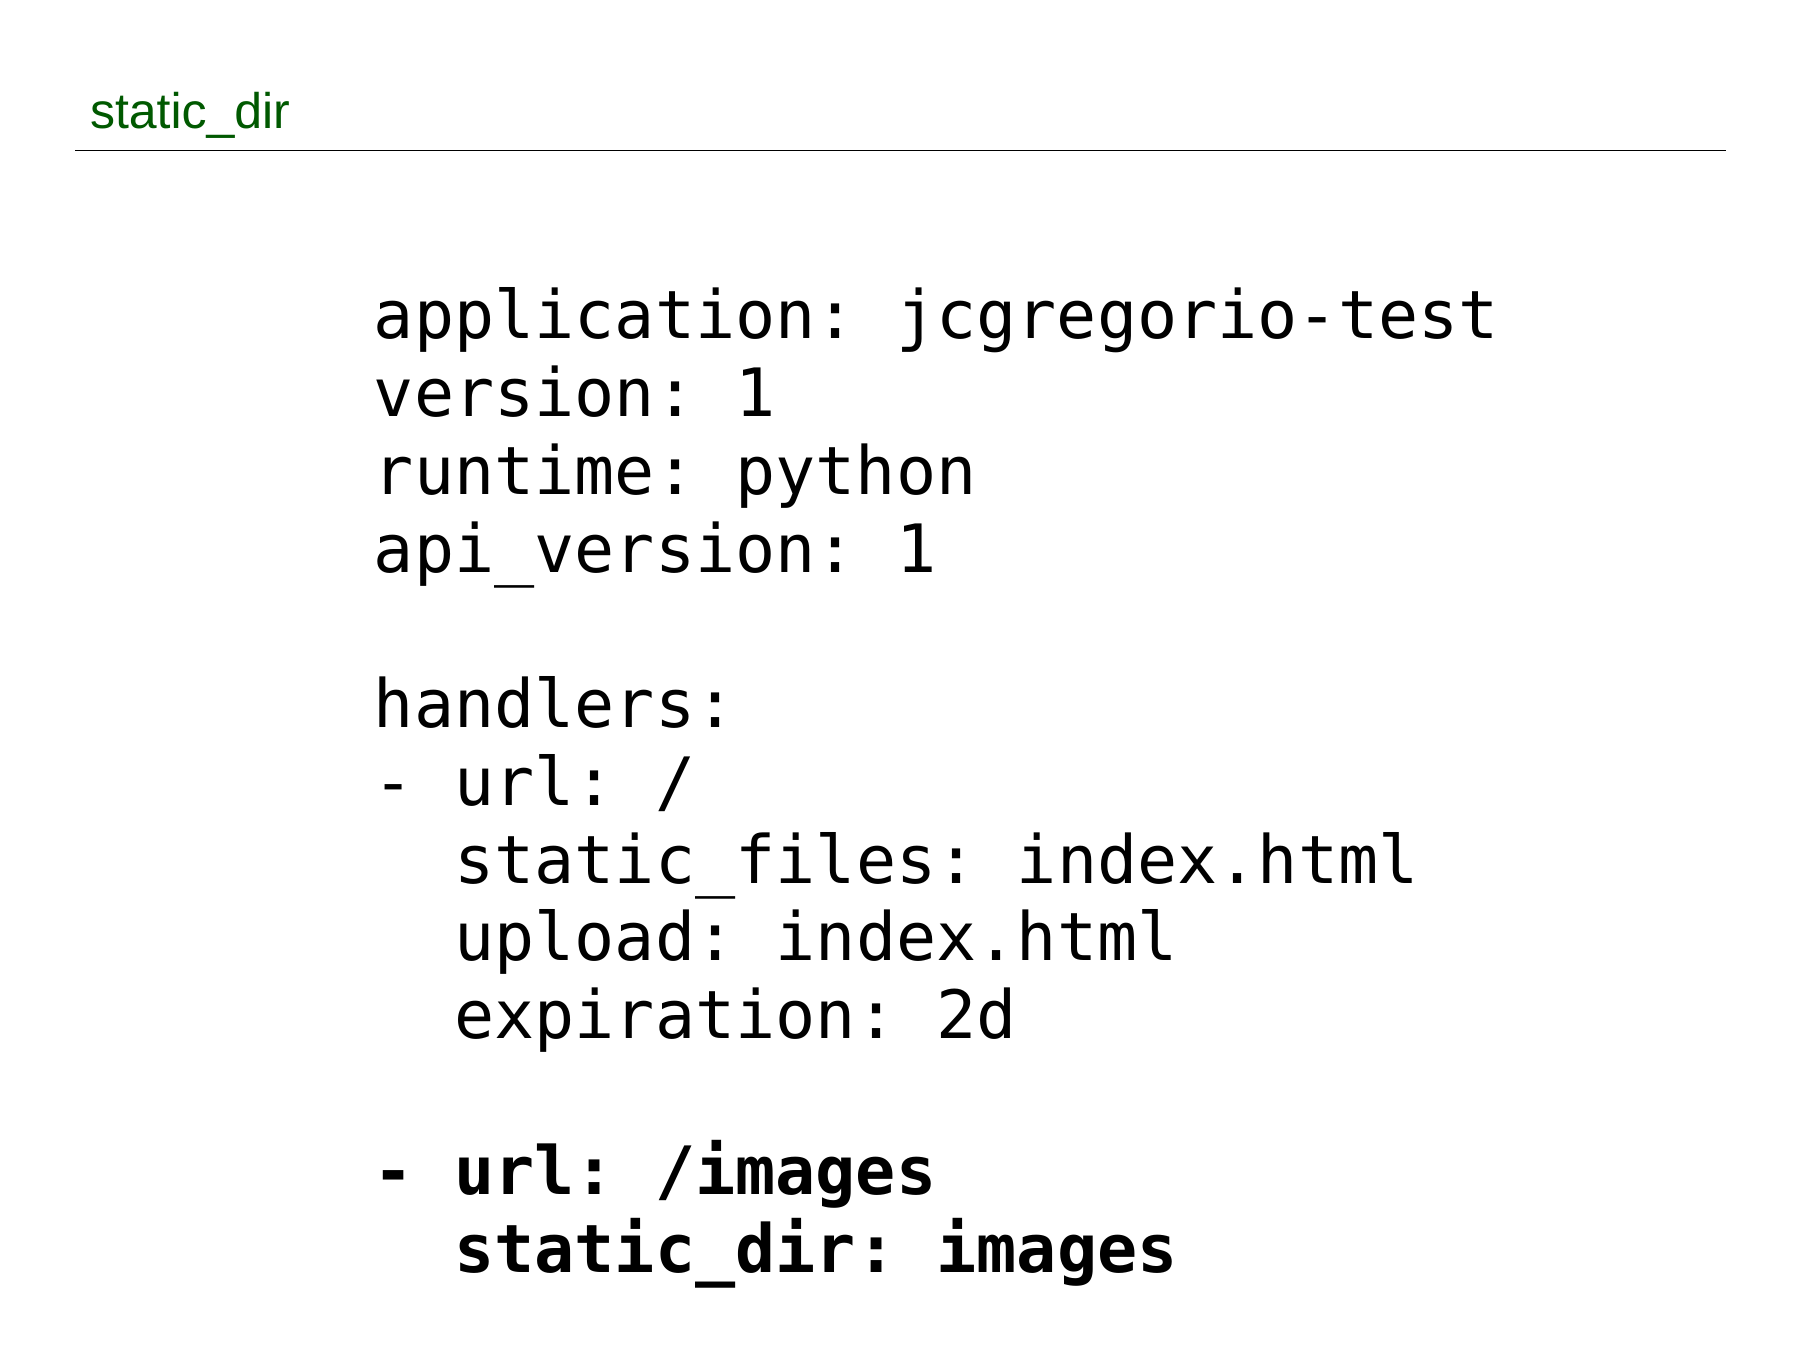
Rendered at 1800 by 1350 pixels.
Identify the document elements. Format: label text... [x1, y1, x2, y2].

text_box application: jcgregorio-test version: 1 runtime: python api_version: 1 handlers: - url: / static_files: index.html upload: index.html expiration: 2d - url: /images static_dir: images [359, 269, 1800, 1296]
title static_dir [90, 38, 1710, 147]
